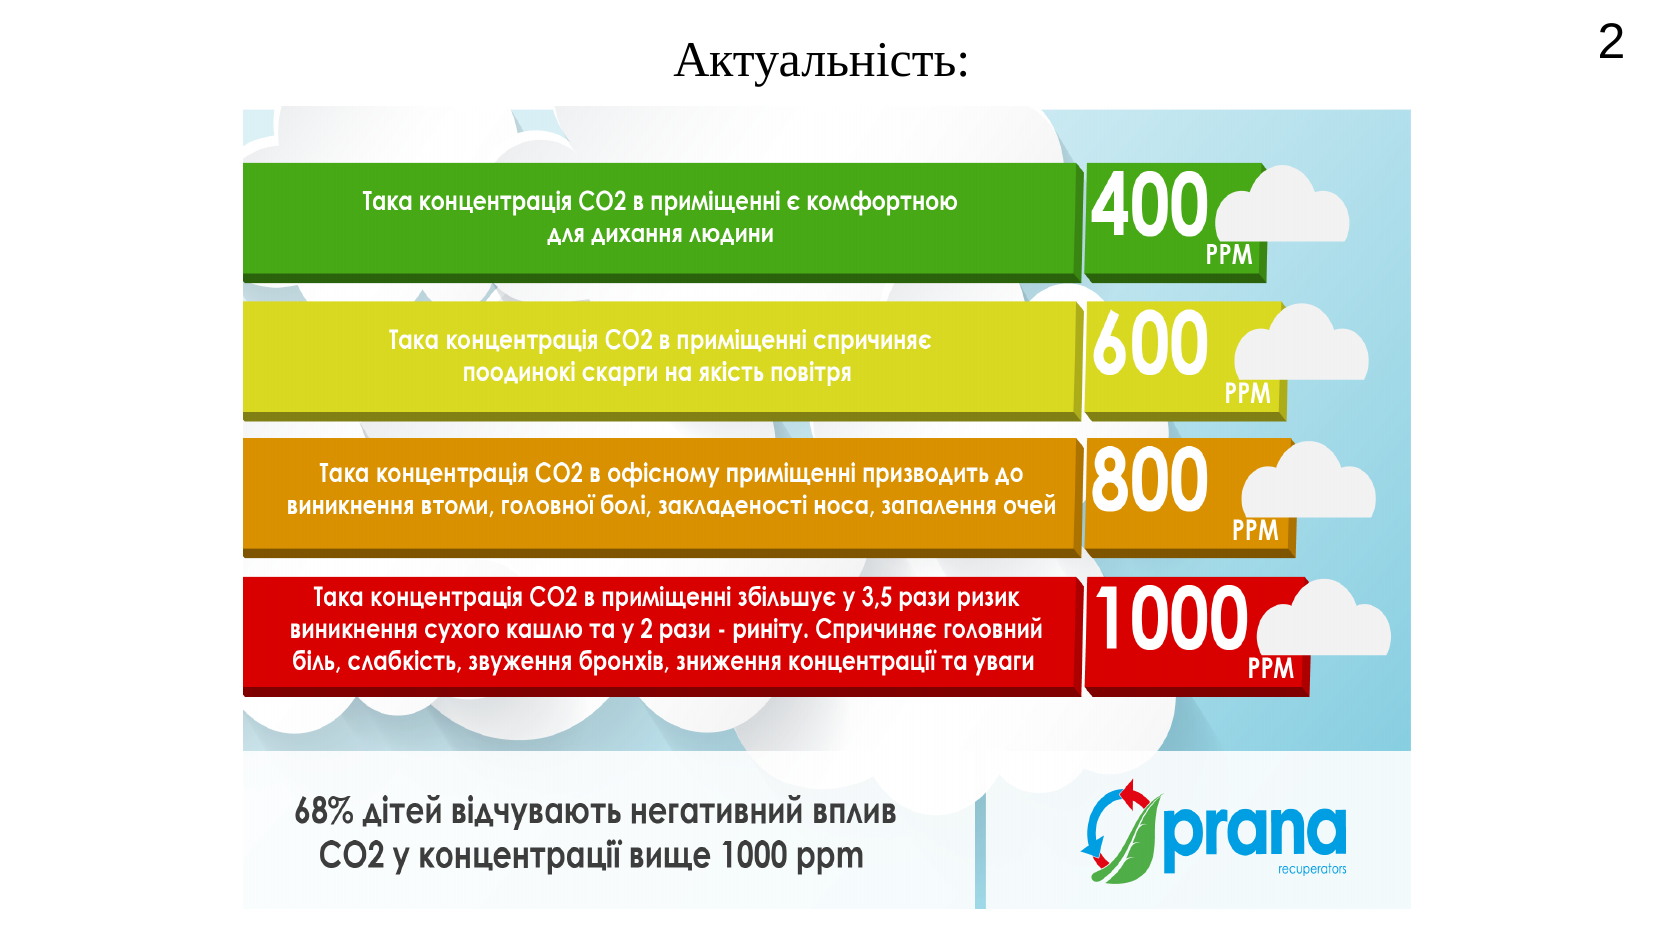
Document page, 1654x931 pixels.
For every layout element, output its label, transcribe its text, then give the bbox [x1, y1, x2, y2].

text_box Актуальність: [658, 19, 995, 95]
text_box <номер> [1582, 0, 1654, 76]
picture [243, 106, 1411, 909]
